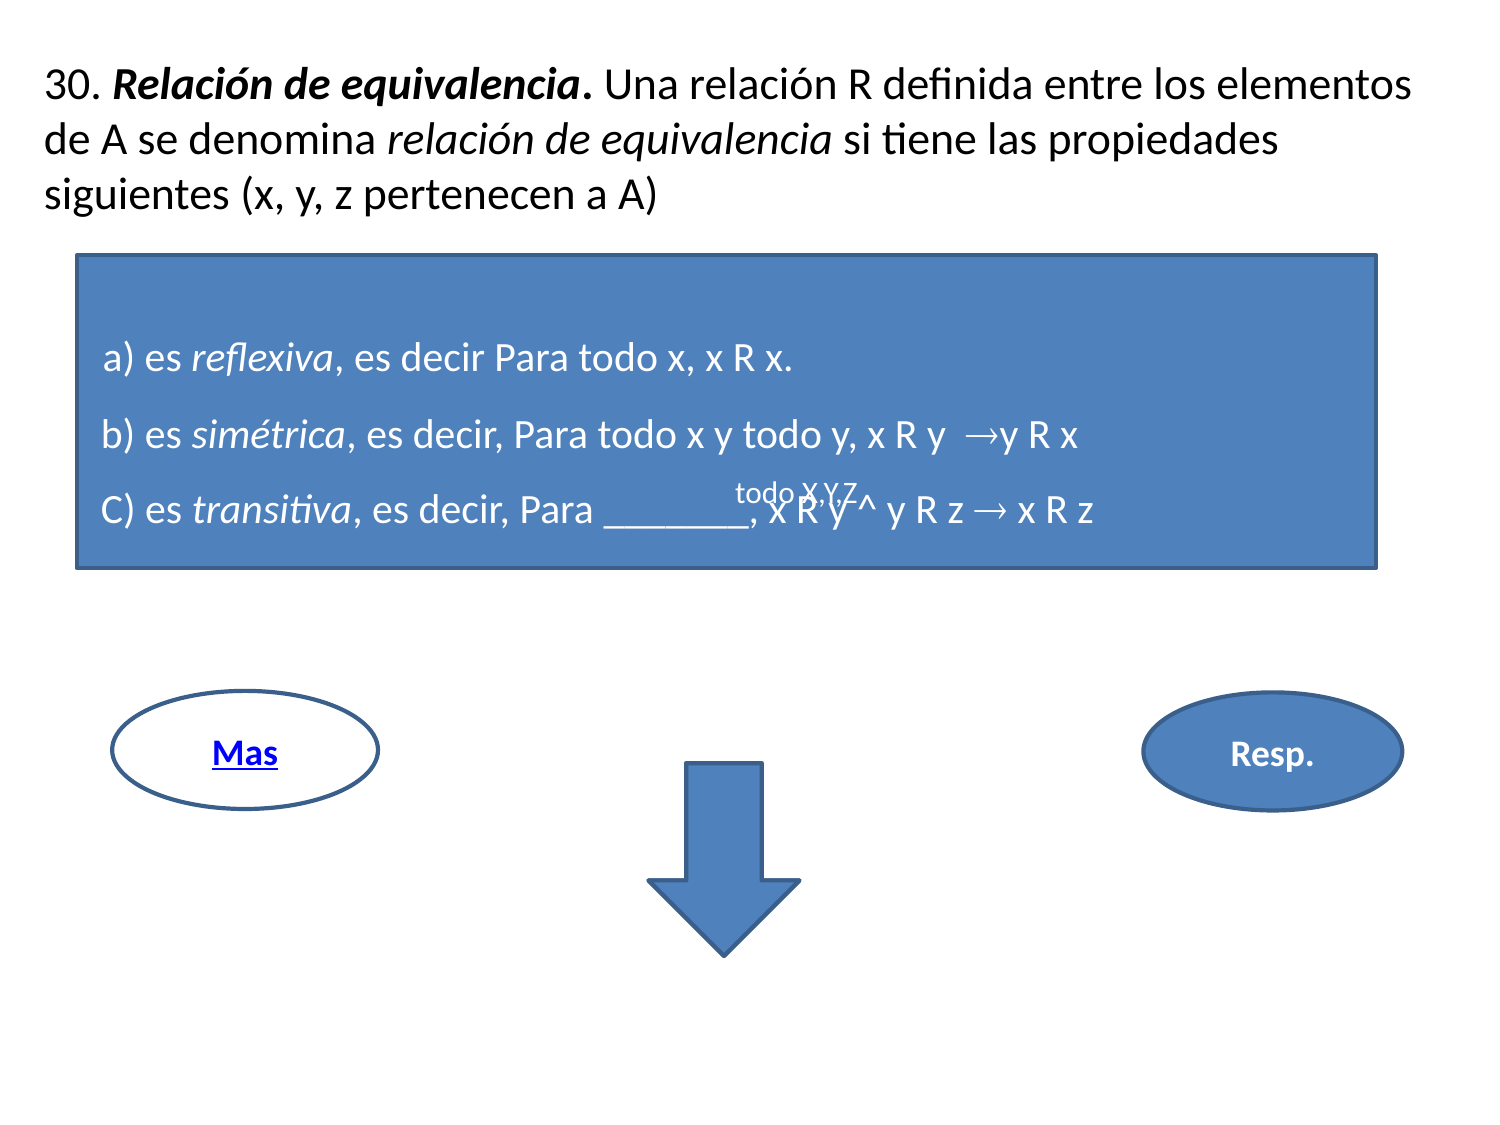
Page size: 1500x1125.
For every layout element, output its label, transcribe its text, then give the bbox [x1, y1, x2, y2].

text_box todo X,Y,Z [720, 465, 957, 518]
text_box Resp. [1143, 692, 1403, 811]
text_box [648, 763, 800, 956]
text_box Mas [112, 690, 379, 809]
title 30. Relación de equivalencia. Una relación R definida entre los elementos de A se denomina relación de equivalencia si tiene las propiedades siguientes (x, y, z pertenecen a A) [29, 30, 1482, 291]
text_box a) es reflexiva, es decir Para todo x, x R x. b) es simétrica, es decir, Para todo x y todo y, x R y y R x C) es transitiva, es decir, Para _______, x R y ^ y R z  x R z [76, 255, 1376, 568]
